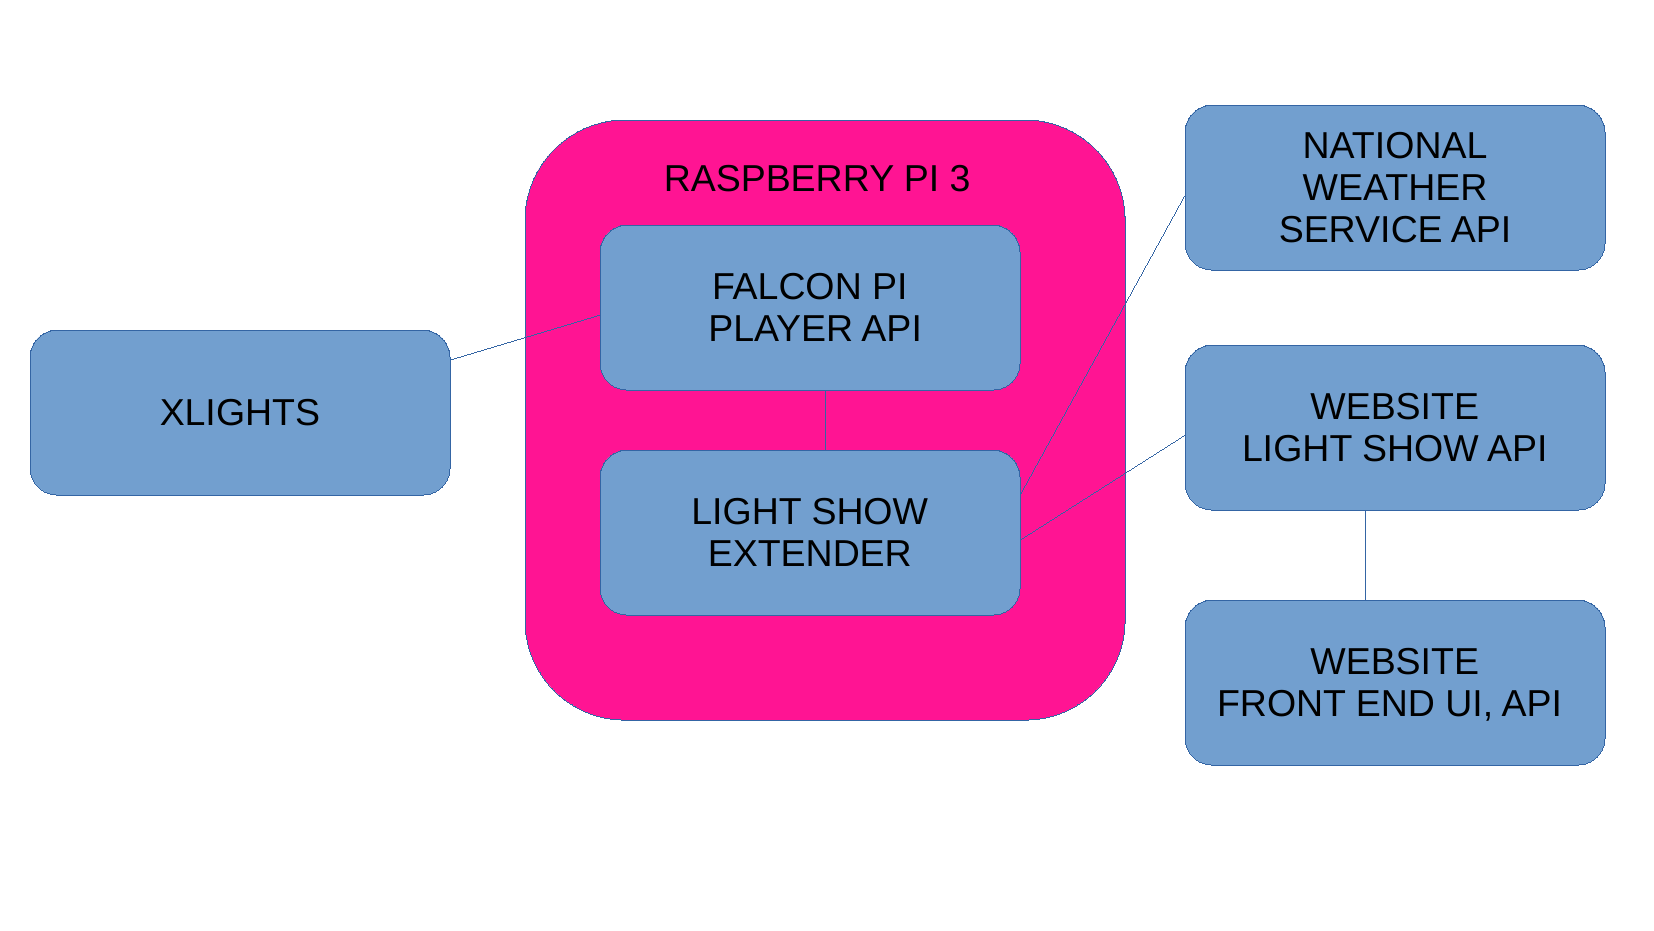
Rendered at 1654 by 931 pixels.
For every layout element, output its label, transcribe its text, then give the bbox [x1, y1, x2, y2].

text_box NATIONAL WEATHER SERVICE API [1185, 105, 1606, 271]
text_box WEBSITE LIGHT SHOW API [1185, 345, 1606, 511]
text_box LIGHT SHOW EXTENDER [600, 450, 1021, 616]
text_box [525, 120, 1126, 721]
text_box RASPBERRY PI 3 [630, 150, 1006, 207]
text_box XLIGHTS [30, 330, 451, 496]
text_box WEBSITE FRONT END UI, API [1185, 600, 1606, 766]
text_box FALCON PI PLAYER API [600, 225, 1021, 391]
